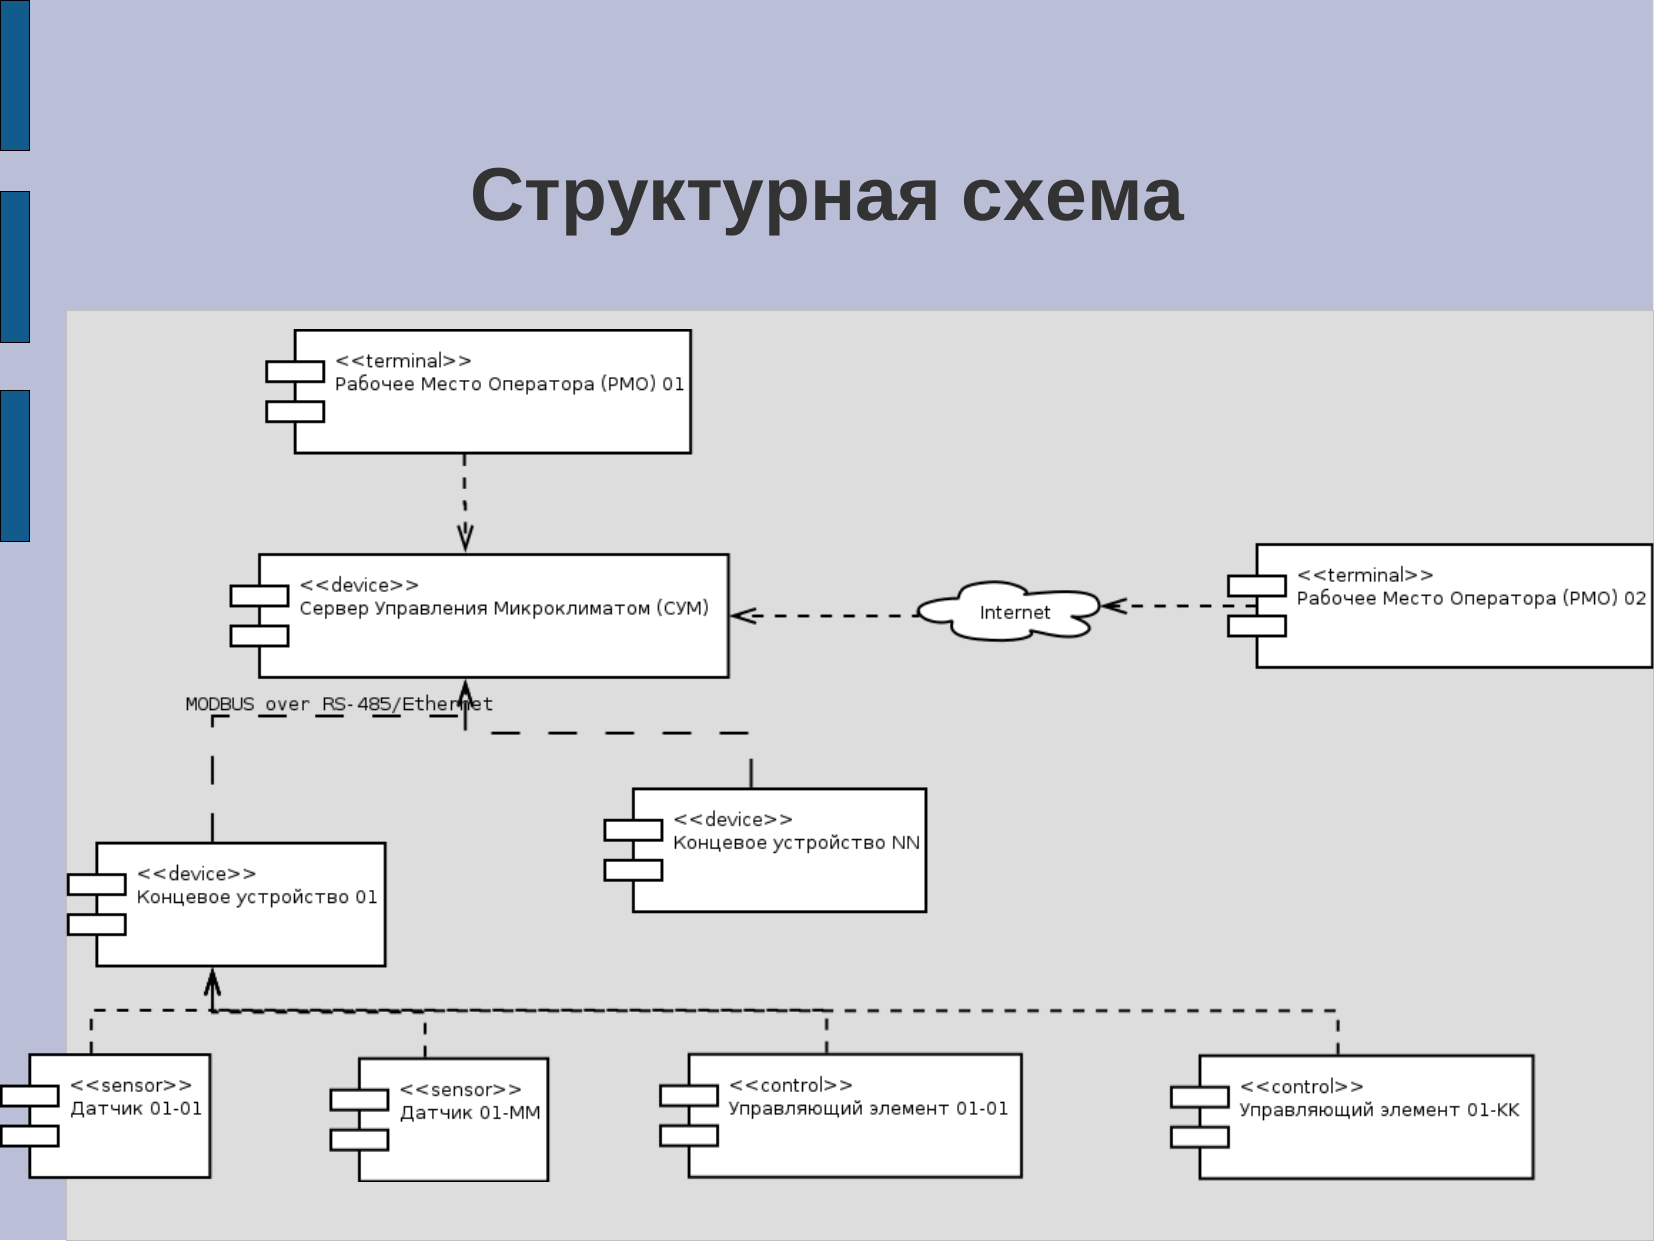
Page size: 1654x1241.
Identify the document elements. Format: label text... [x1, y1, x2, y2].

title Структурная схема [121, 91, 1534, 299]
picture [0, 329, 1654, 1182]
